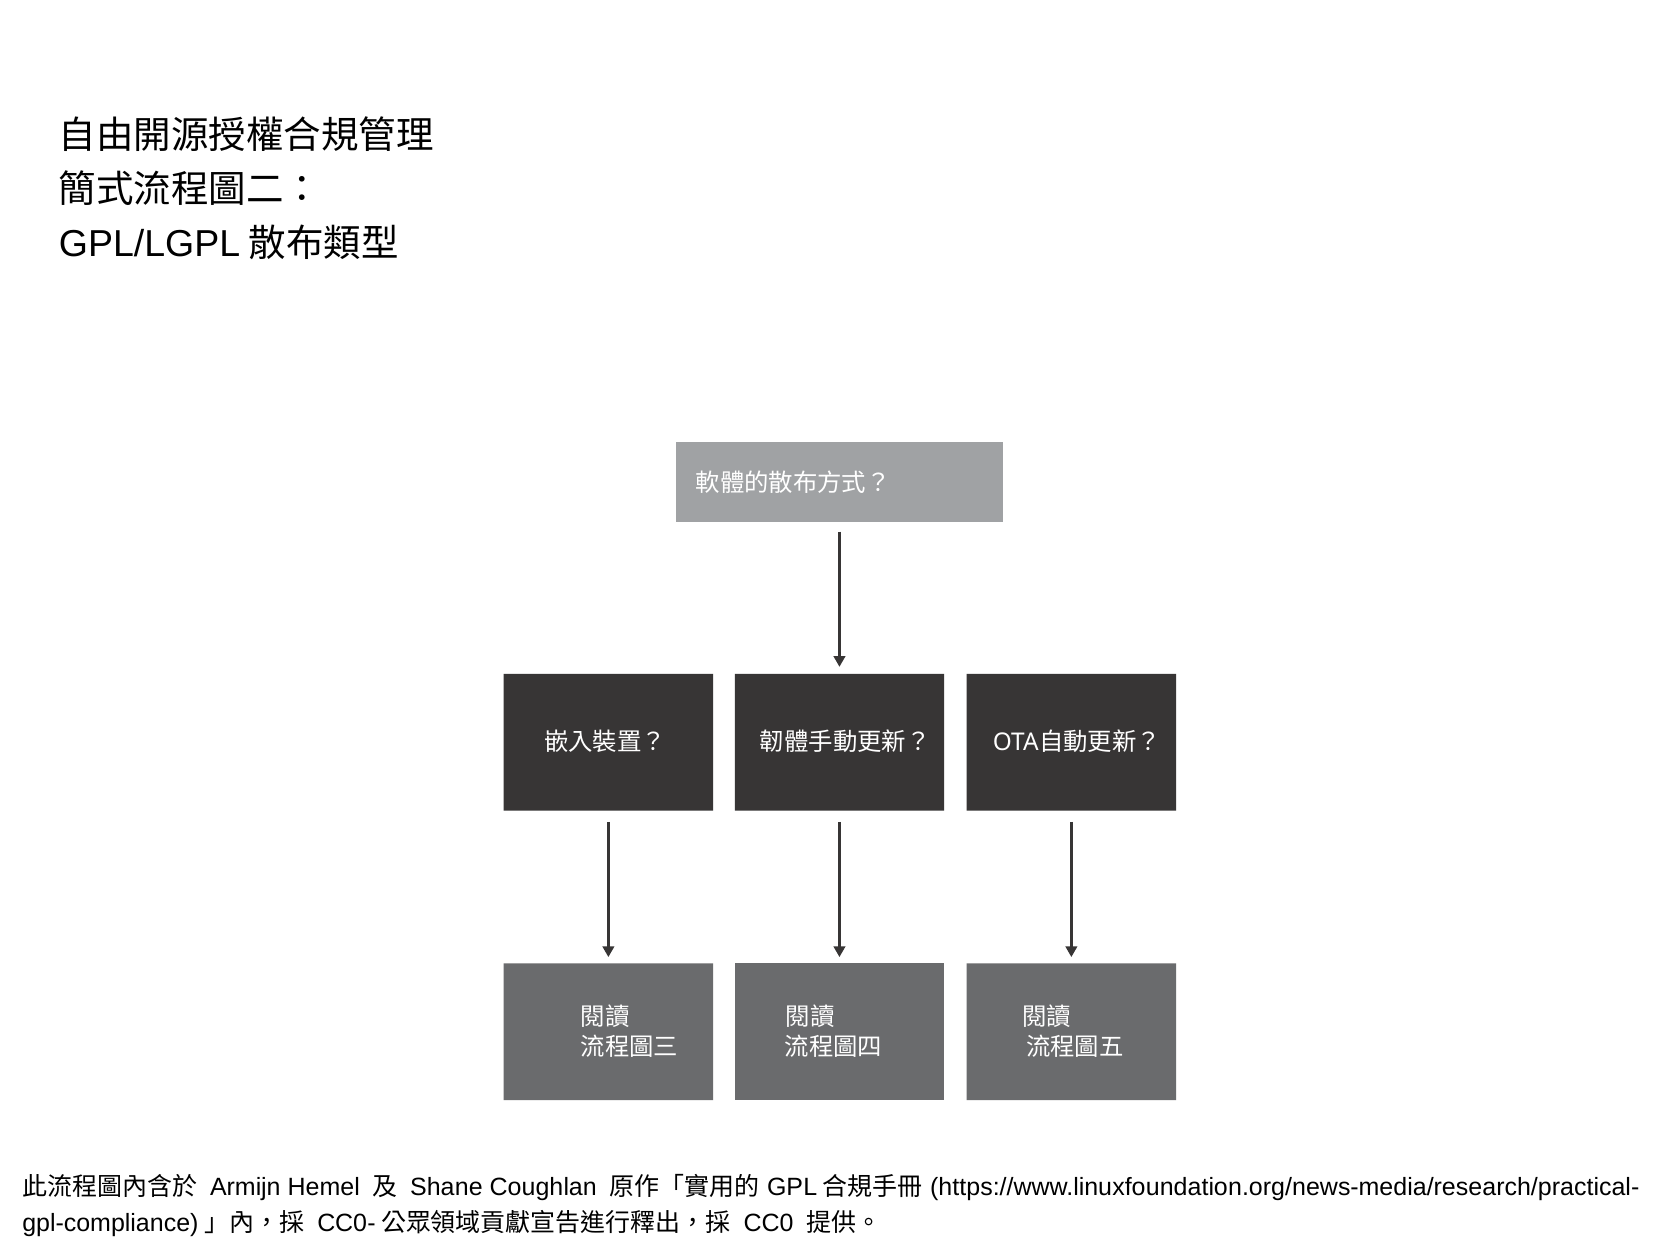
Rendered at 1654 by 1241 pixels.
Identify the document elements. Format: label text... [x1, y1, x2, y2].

text_box 自由開源授權合規管理 簡式流程圖二： GPL/LGPL散布類型 [44, 97, 449, 245]
picture [502, 0, 1177, 1101]
text_box 此流程圖內含於 Armijn Hemel 及 Shane Coughlan 原作「實用的GPL合規手冊(https://www.linuxfoundation.org/news-media/research/practical-gpl-compliance)」內，採 CC0-公眾領域貢獻宣告進行釋出，採 CC0 提供。 [7, 1158, 1654, 1233]
